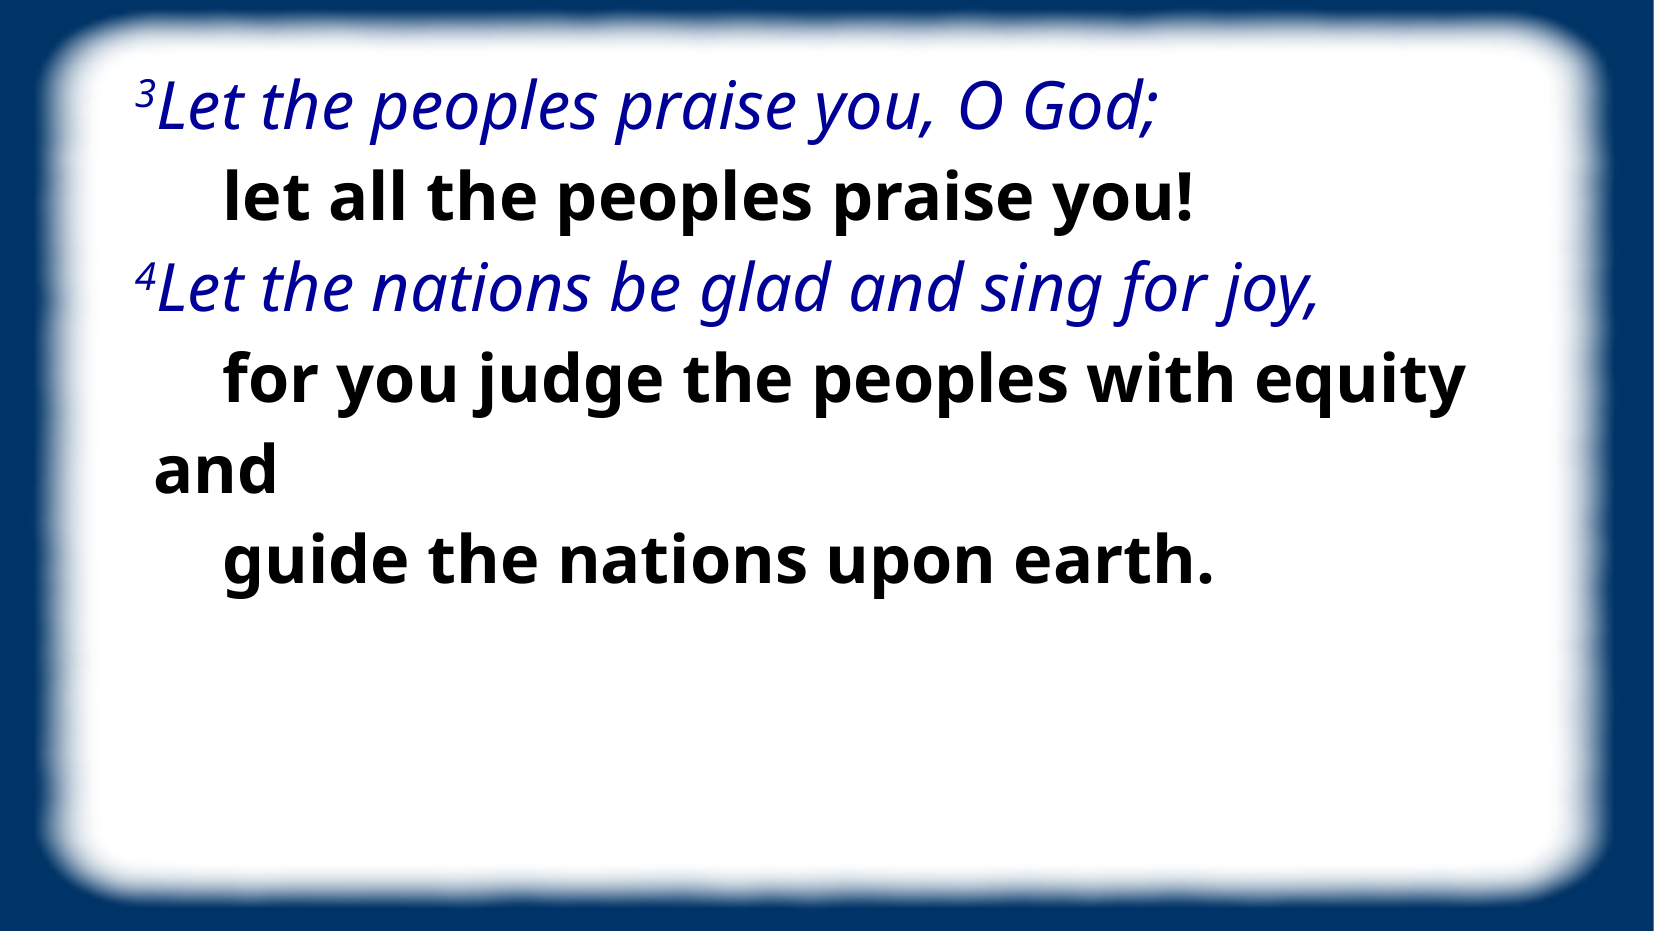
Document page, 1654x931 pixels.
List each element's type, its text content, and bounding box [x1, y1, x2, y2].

picture [0, 0, 1654, 931]
text_box 3Let the peoples praise you, O God; let all the peoples praise you! 4Let the nations be glad and sing for joy, for you judge the peoples with equity and guide the nations upon earth. [120, 51, 1561, 511]
